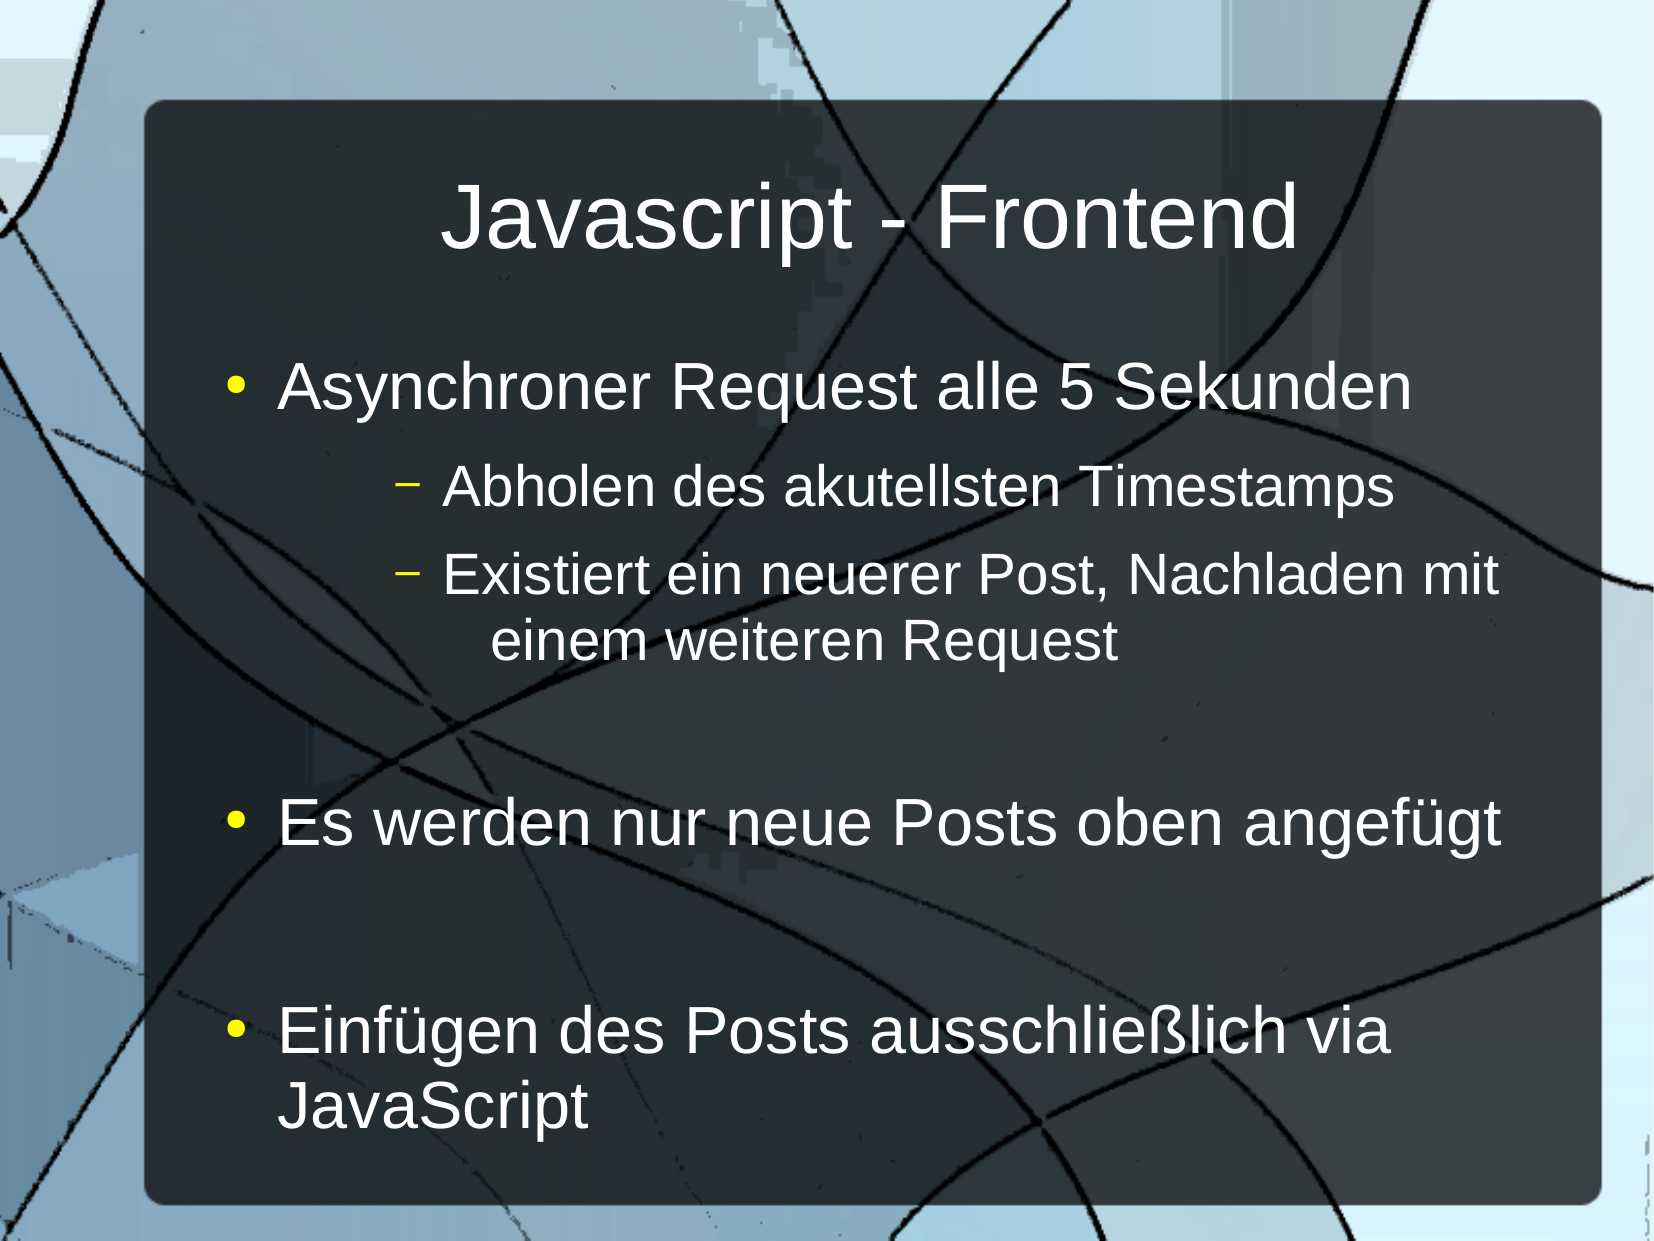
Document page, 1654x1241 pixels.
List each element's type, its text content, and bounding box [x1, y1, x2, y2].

picture [0, 0, 1654, 1241]
title Javascript - Frontend [159, 108, 1583, 325]
list Asynchroner Request alle 5 Sekunden Abholen des akutellsten Timestamps Existiert ein neuerer Post, Nachladen mit einem weiteren Request Es werden nur neue Posts oben angefügt Einfügen des Posts ausschließlich via JavaScript [206, 349, 1571, 1142]
